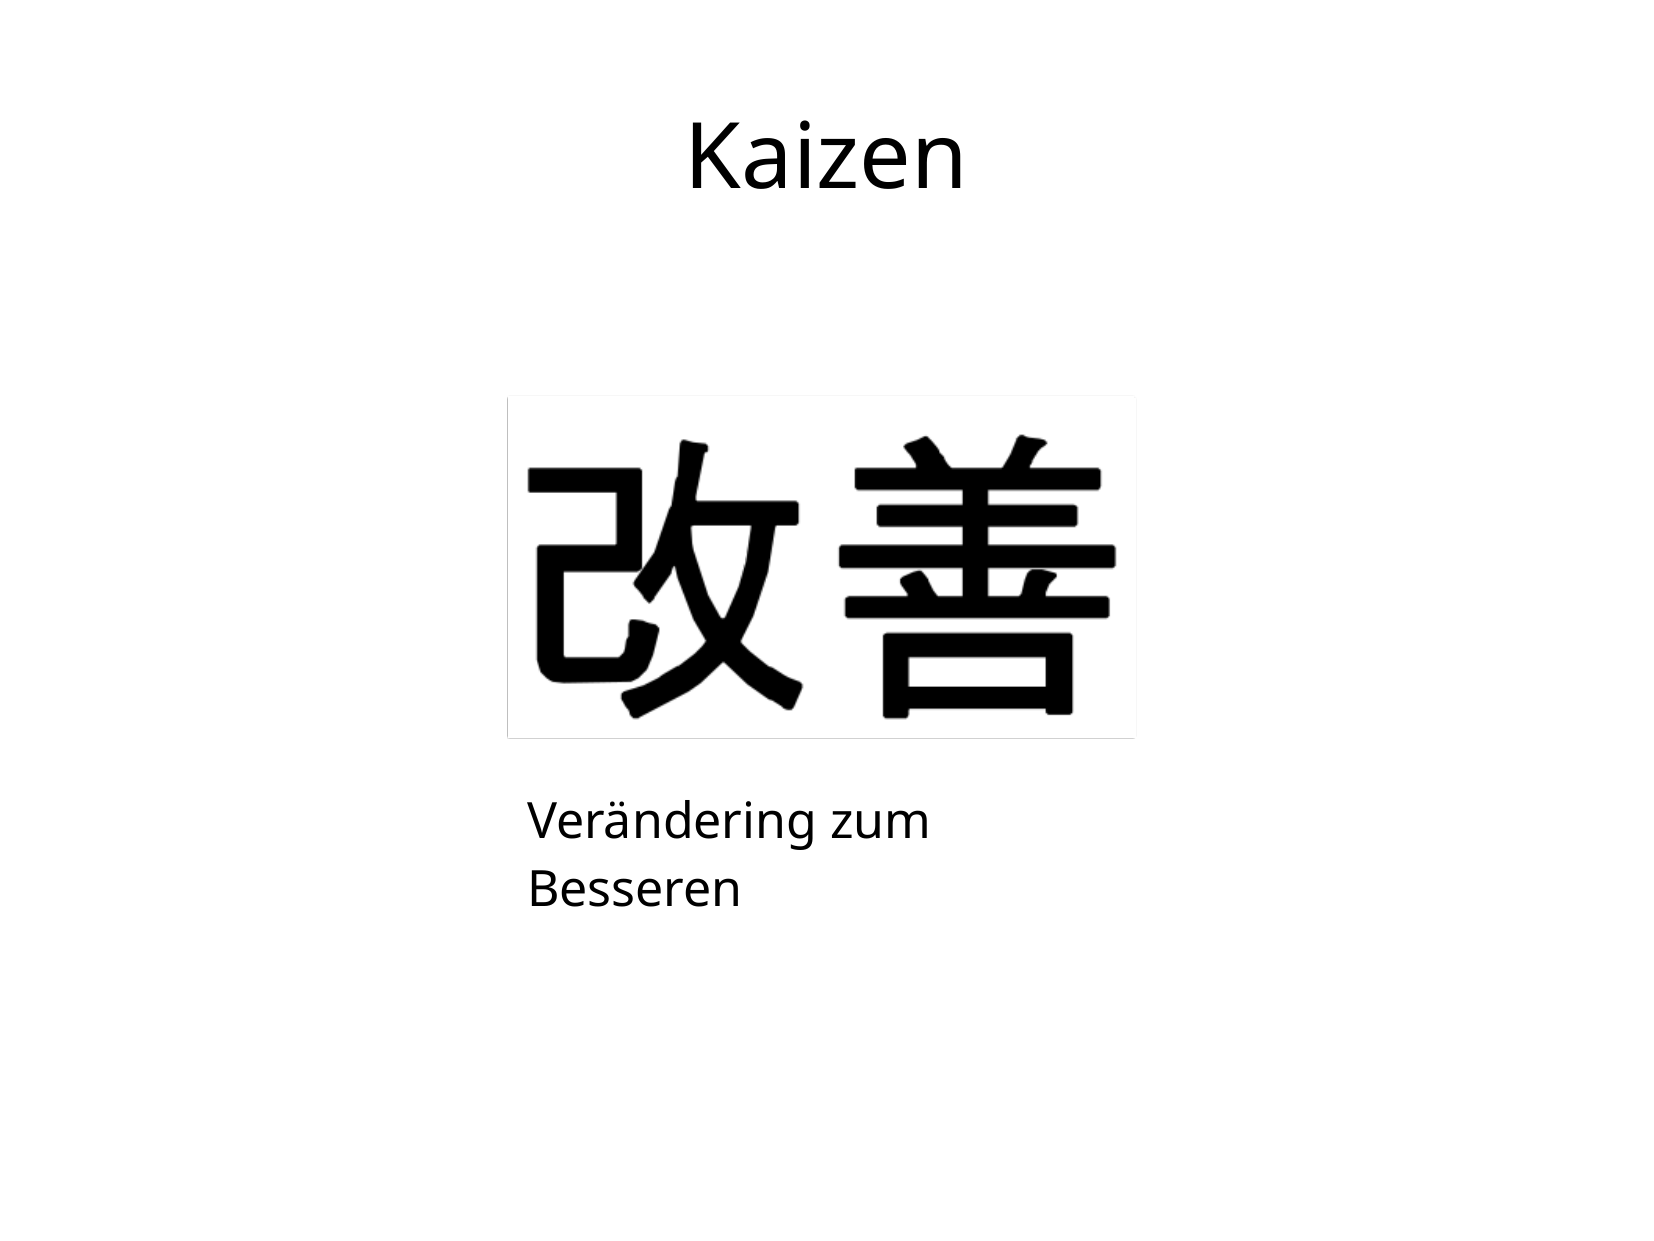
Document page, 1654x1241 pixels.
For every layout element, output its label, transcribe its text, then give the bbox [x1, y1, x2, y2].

picture [428, 349, 1229, 784]
text_box Verändering zum Besseren [512, 777, 1163, 851]
title Kaizen [82, 49, 1571, 257]
